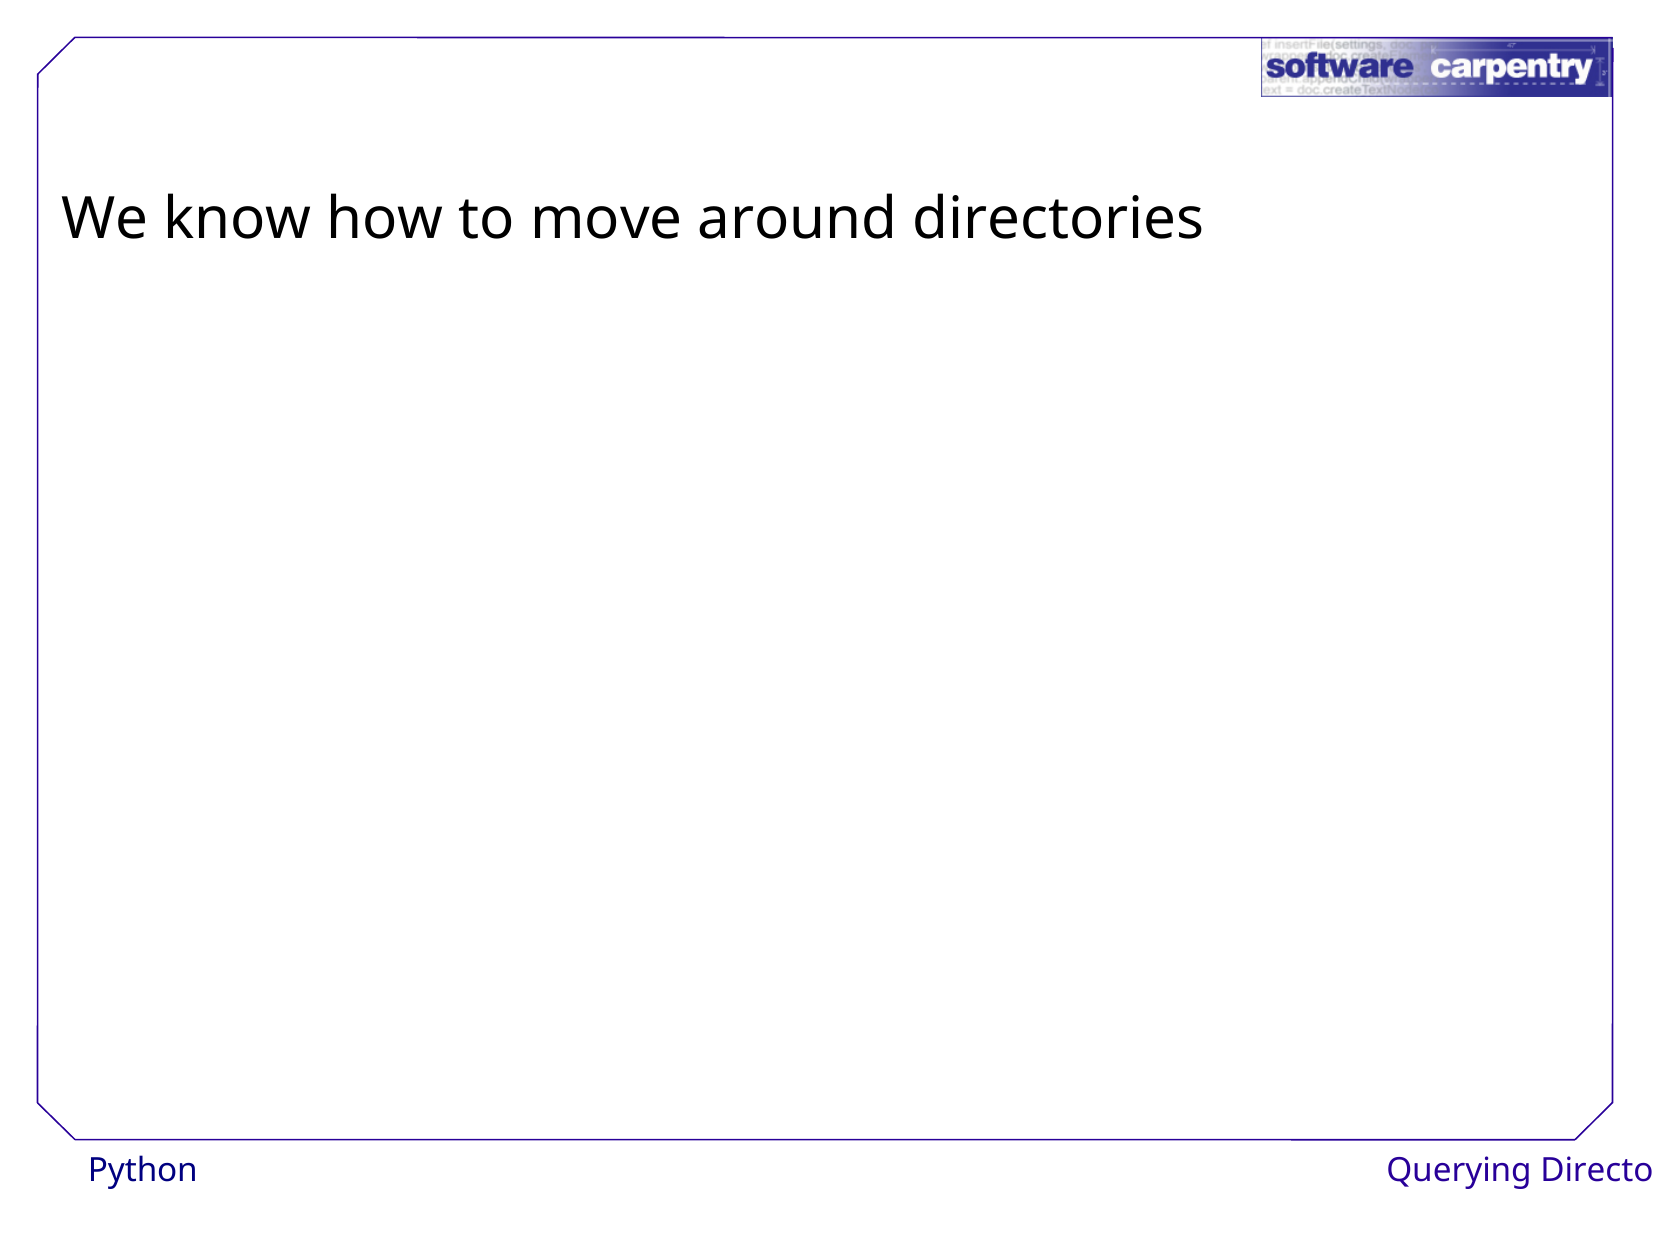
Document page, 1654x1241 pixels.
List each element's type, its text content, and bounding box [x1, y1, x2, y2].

picture [1261, 39, 1613, 97]
text_box We know how to move around directories [46, 138, 1369, 259]
